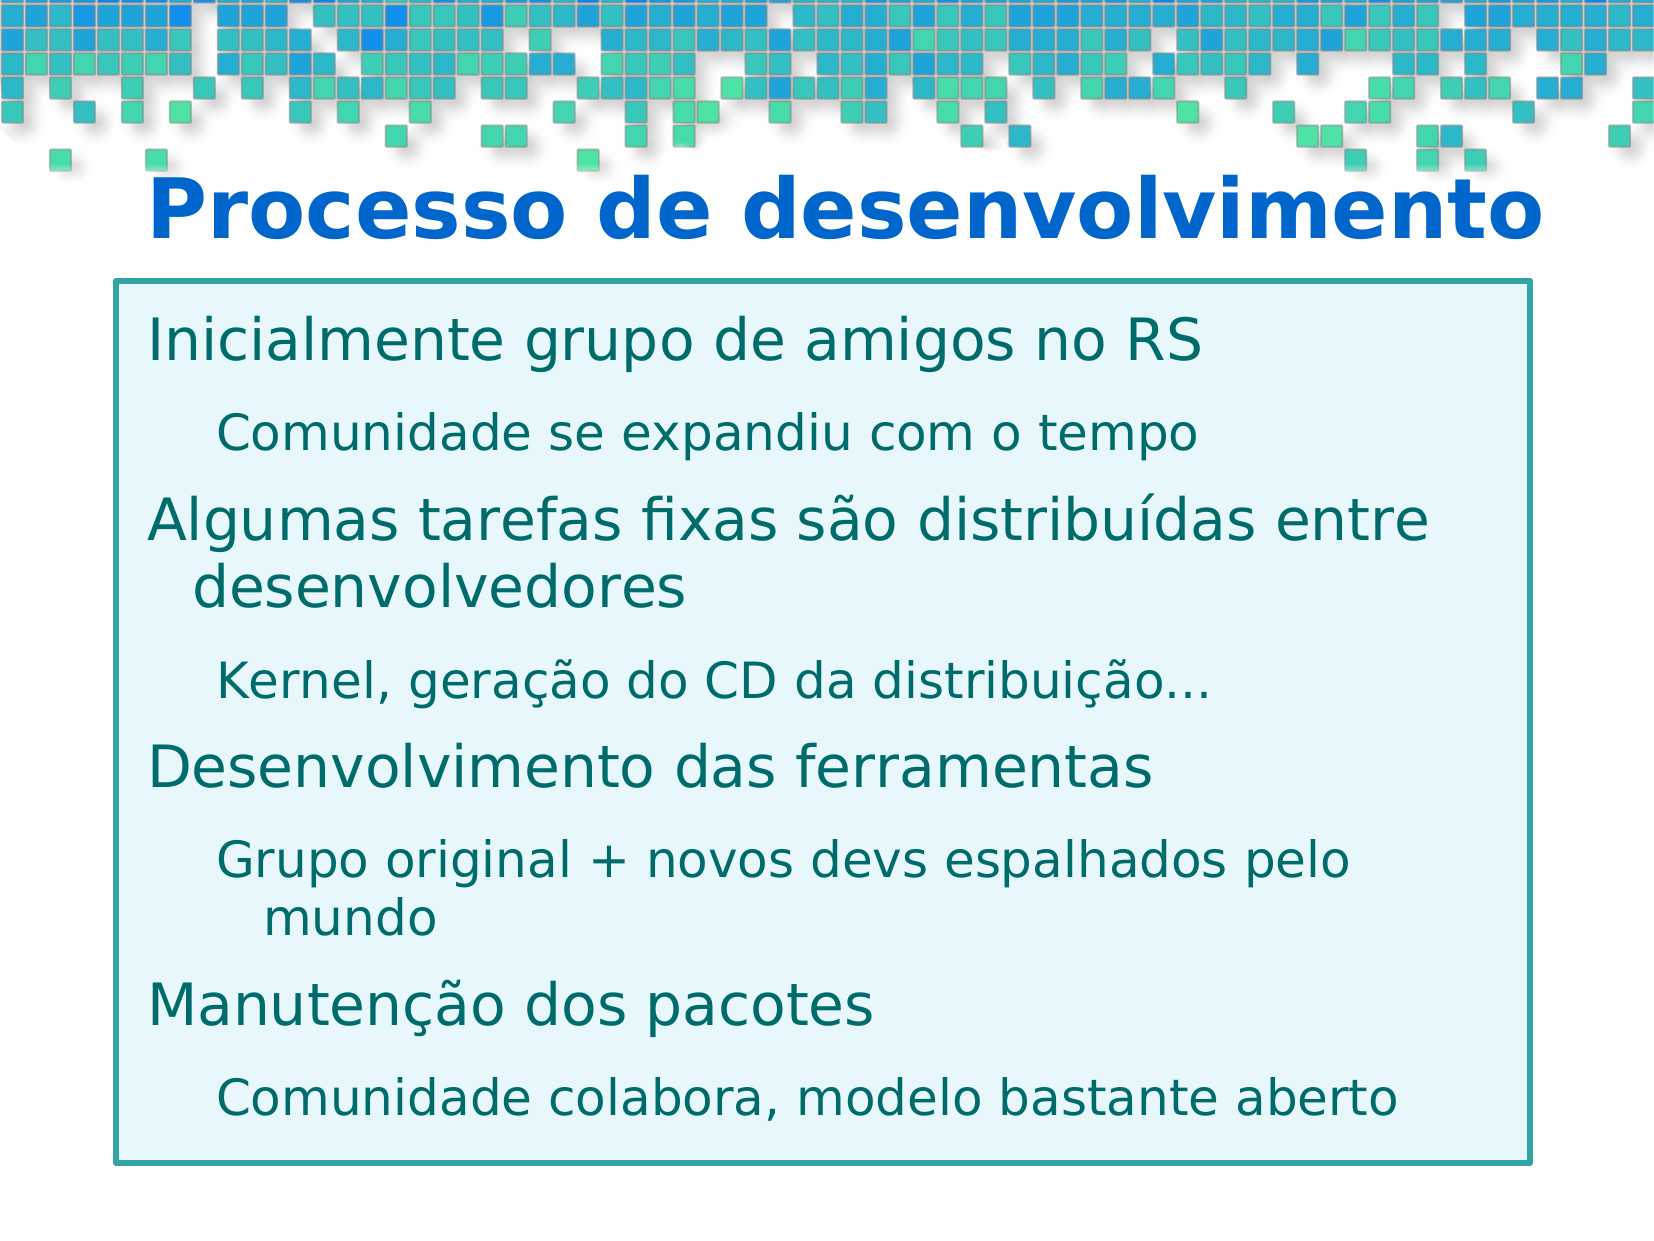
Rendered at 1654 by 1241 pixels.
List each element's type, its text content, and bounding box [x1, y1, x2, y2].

title Processo de desenvolvimento [112, 132, 1581, 287]
list Inicialmente grupo de amigos no RS Comunidade se expandiu com o tempo Algumas tarefas fixas são distribuídas entre desenvolvedores Kernel, geração do CD da distribuição... Desenvolvimento das ferramentas Grupo original + novos devs espalhados pelo mundo Manutenção dos pacotes Comunidade colabora, modelo bastante aberto [121, 306, 1534, 1160]
picture [0, 0, 1654, 185]
